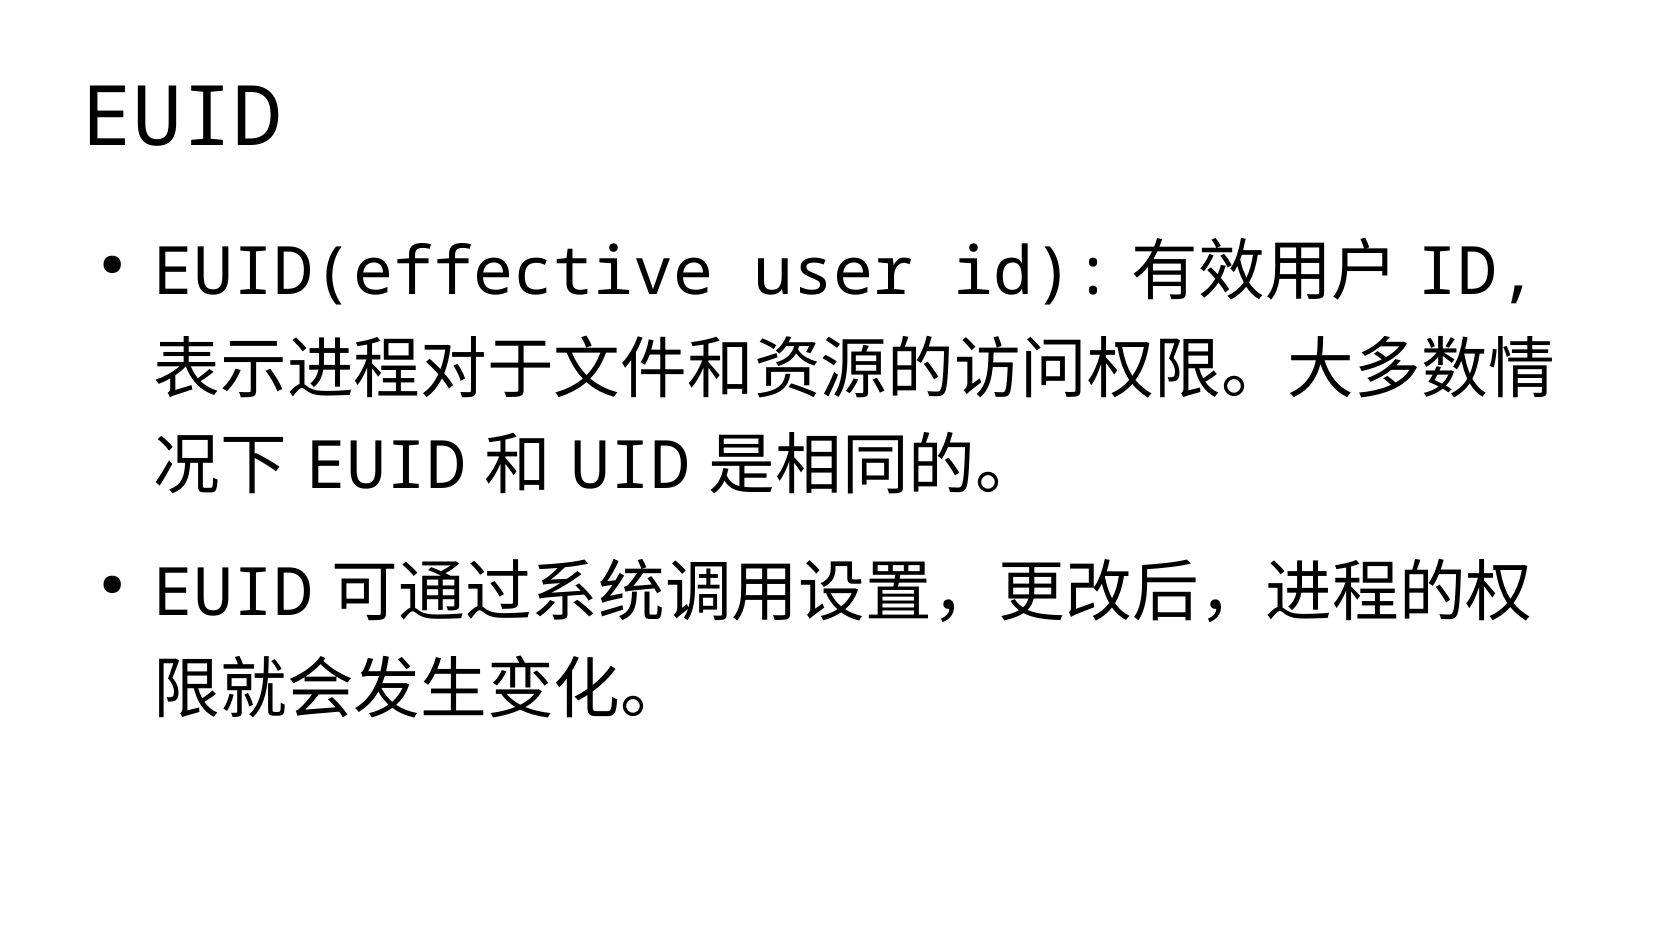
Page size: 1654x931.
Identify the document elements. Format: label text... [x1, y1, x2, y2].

title EUID [82, 37, 1571, 189]
list EUID(effective user id):有效用户ID,表示进程对于文件和资源的访问权限。大多数情况下EUID和UID是相同的。 EUID可通过系统调用设置，更改后，进程的权限就会发生变化。 [82, 217, 1571, 756]
